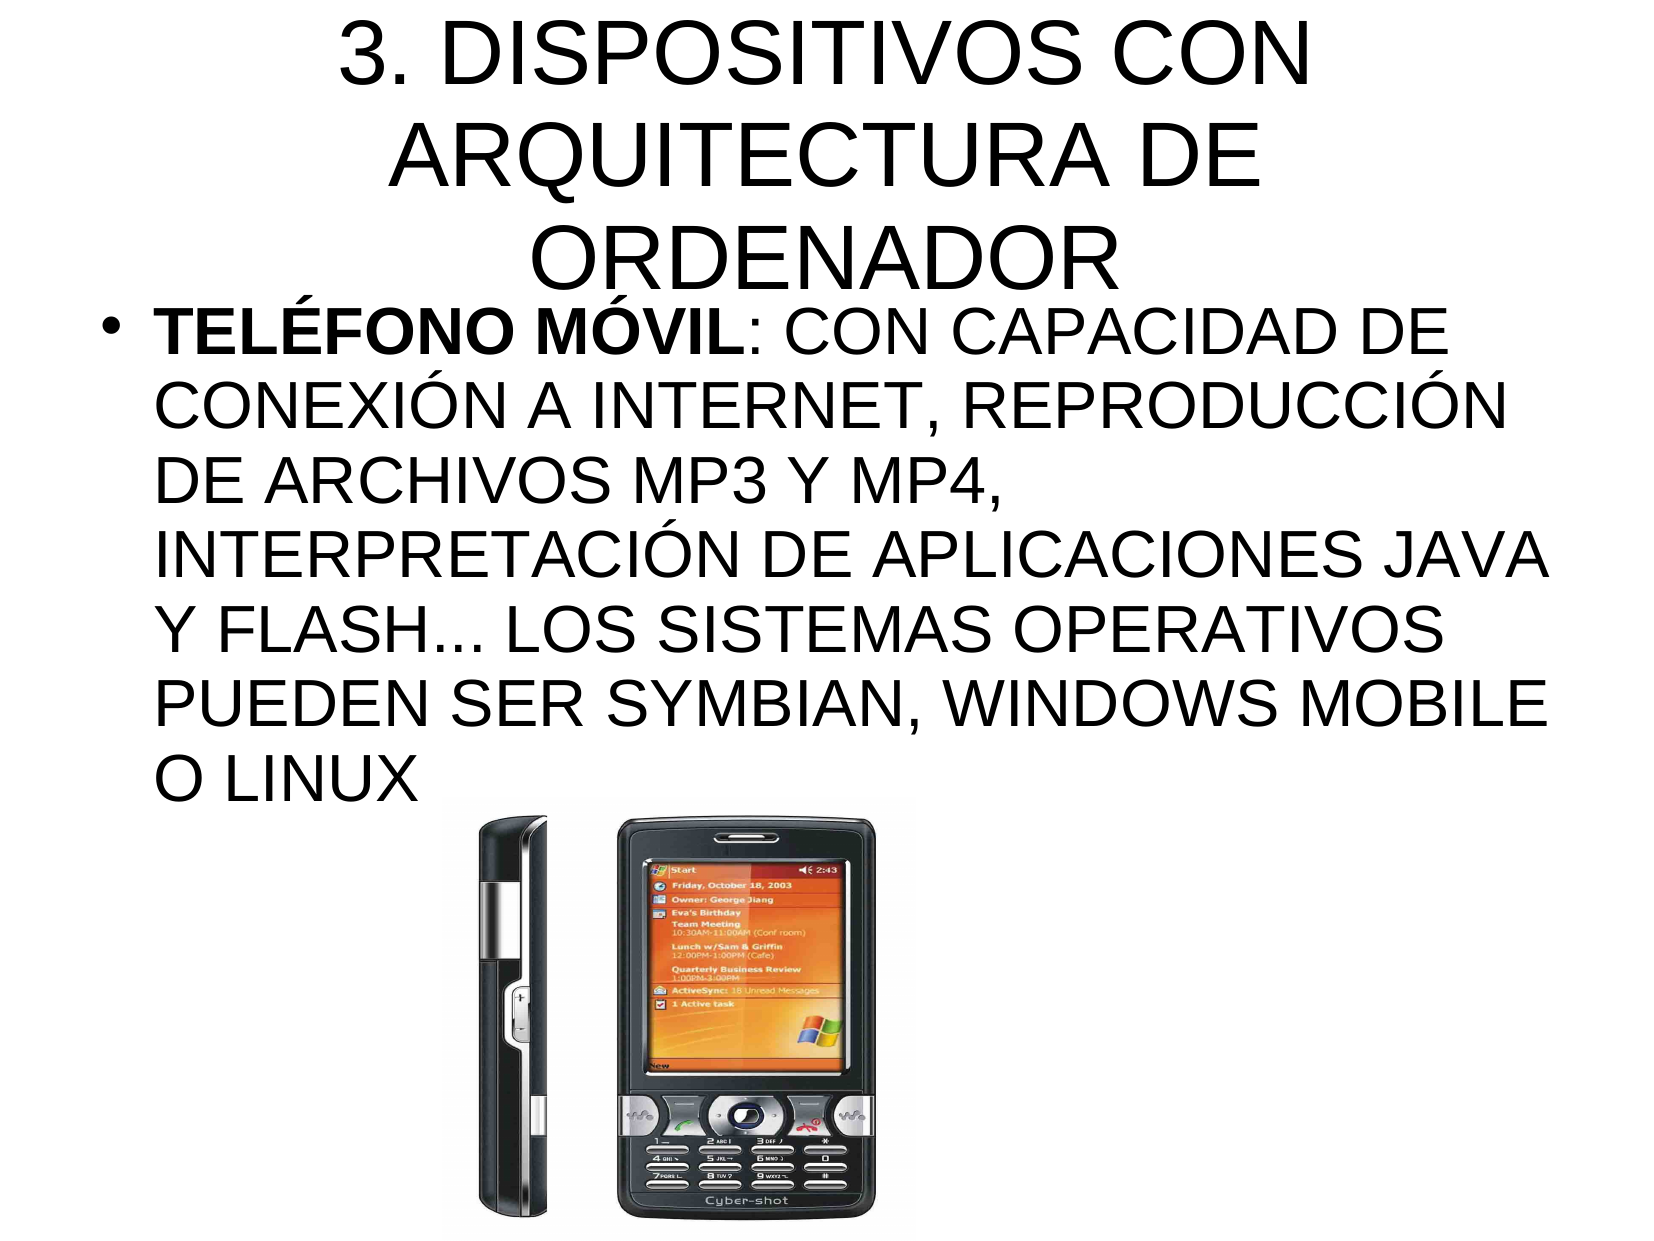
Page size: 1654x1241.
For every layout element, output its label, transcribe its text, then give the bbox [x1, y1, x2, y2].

picture [442, 797, 916, 1241]
list TELÉFONO MÓVIL: CON CAPACIDAD DE CONEXIÓN A INTERNET, REPRODUCCIÓN DE ARCHIVOS MP3 Y MP4, INTERPRETACIÓN DE APLICACIONES JAVA Y FLASH... LOS SISTEMAS OPERATIVOS PUEDEN SER SYMBIAN, WINDOWS MOBILE O LINUX [82, 290, 1571, 1109]
title 3. DISPOSITIVOS CON ARQUITECTURA DE ORDENADOR [82, 0, 1571, 290]
